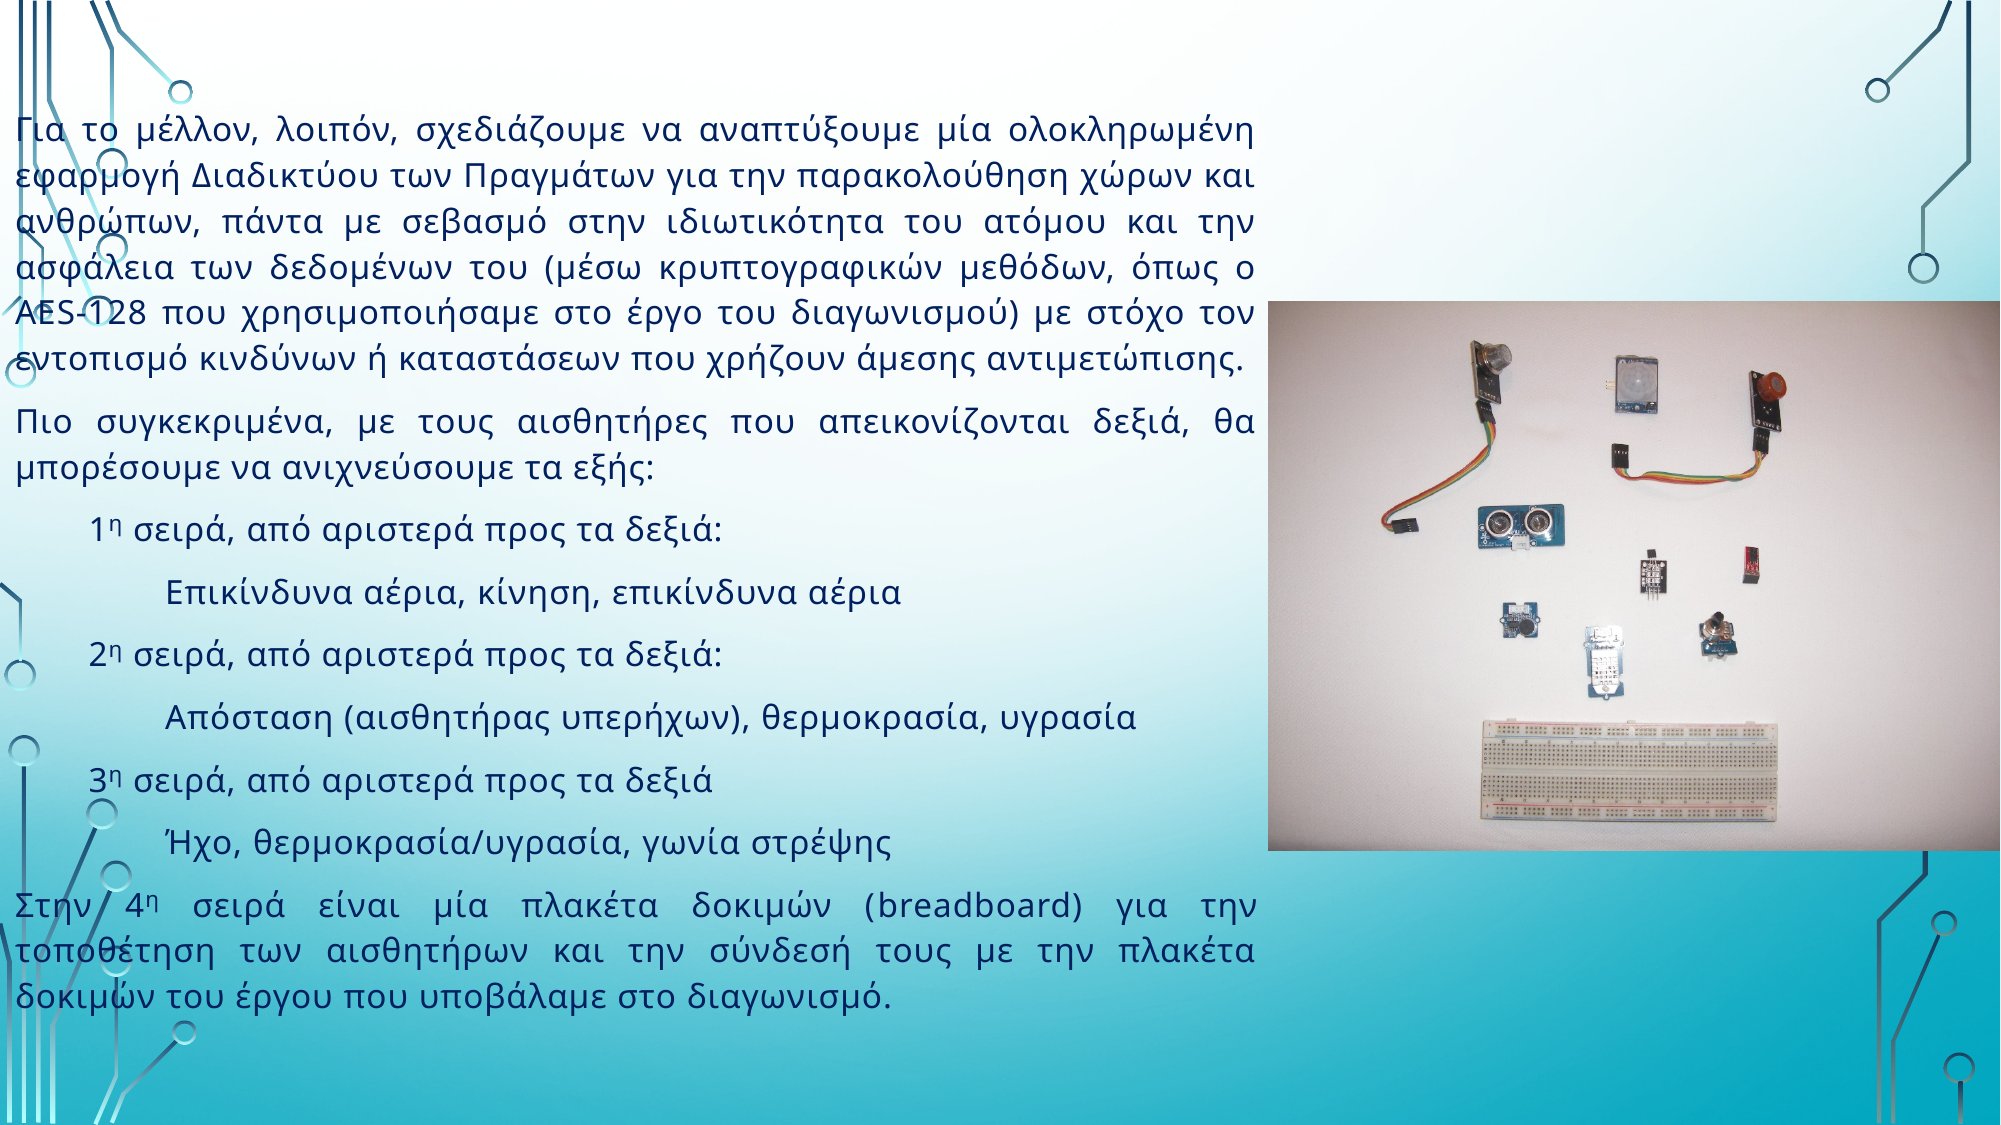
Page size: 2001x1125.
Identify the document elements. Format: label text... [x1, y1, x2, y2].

picture [1274, 302, 2000, 851]
text_box Για το μέλλον, λοιπόν, σχεδιάζουμε να αναπτύξουμε μία ολοκληρωμένη εφαρμογή Διαδικτύου των Πραγμάτων για την παρακολούθηση χώρων και ανθρώπων, πάντα με σεβασμό στην ιδιωτικότητα του ατόμου και την ασφάλεια των δεδομένων του (μέσω κρυπτογραφικών μεθόδων, όπως ο AES-128 που χρησιμοποιήσαμε στο έργο του διαγωνισμού) με στόχο τον εντοπισμό κινδύνων ή καταστάσεων που χρήζουν άμεσης αντιμετώπισης. Πιο συγκεκριμένα, με τους αισθητήρες που απεικονίζονται δεξιά, θα μπορέσουμε να ανιχνεύσουμε τα εξής: 1η σειρά, από αριστερά προς τα δεξιά: Επικίνδυνα αέρια, κίνηση, επικίνδυνα αέρια 2η σειρά, από αριστερά προς τα δεξιά: Απόσταση (αισθητήρας υπερήχων), θερμοκρασία, υγρασία 3η σειρά, από αριστερά προς τα δεξιά Ήχο, θερμοκρασία/υγρασία, γωνία στρέψης Στην 4η σειρά είναι μία πλακέτα δοκιμών (breadboard) για την τοποθέτηση των αισθητήρων και την σύνδεσή τους με την πλακέτα δοκιμών του έργου που υποβάλαμε στο διαγωνισμό. [0, 7, 1274, 1110]
